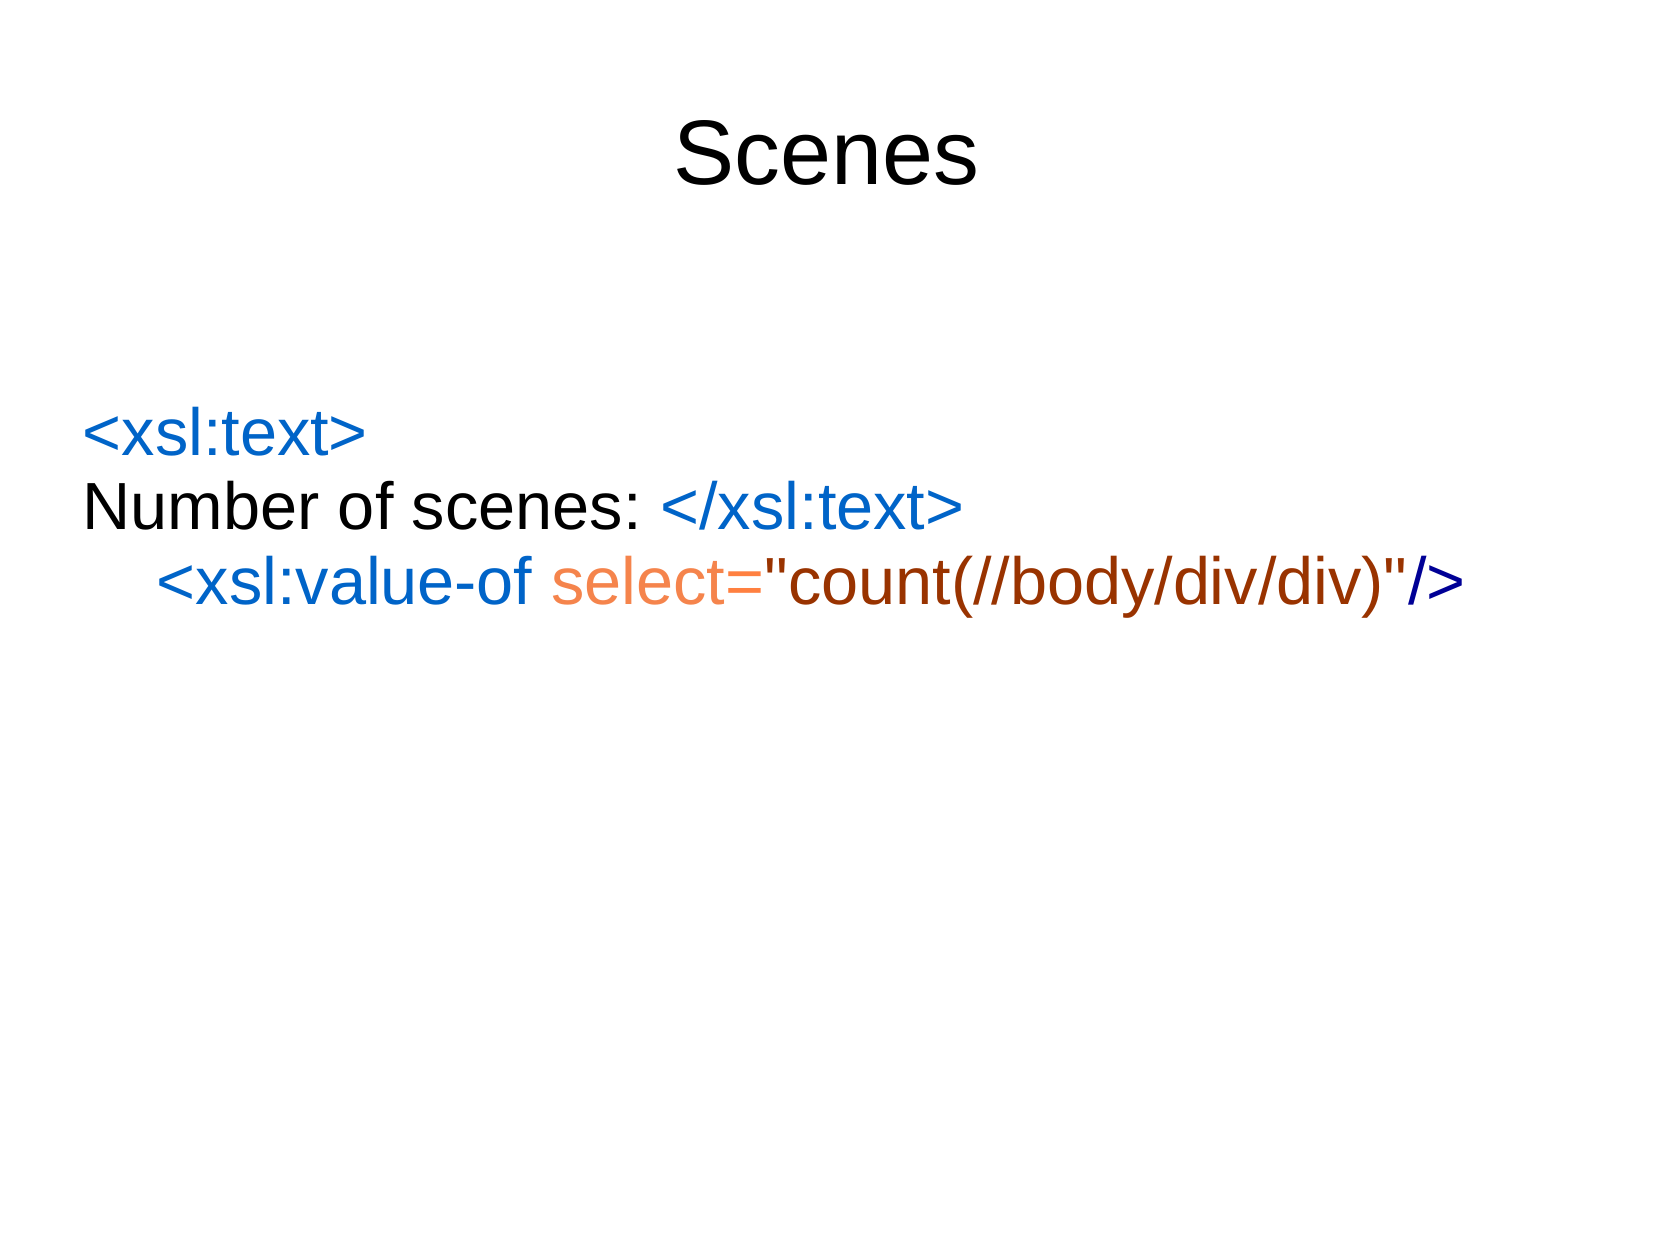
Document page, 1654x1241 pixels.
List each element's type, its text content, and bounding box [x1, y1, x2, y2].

title Scenes [82, 49, 1571, 257]
list <xsl:text> Number of scenes: </xsl:text> <xsl:value-of select="count(//body/div/div)"/> [82, 290, 1571, 1010]
